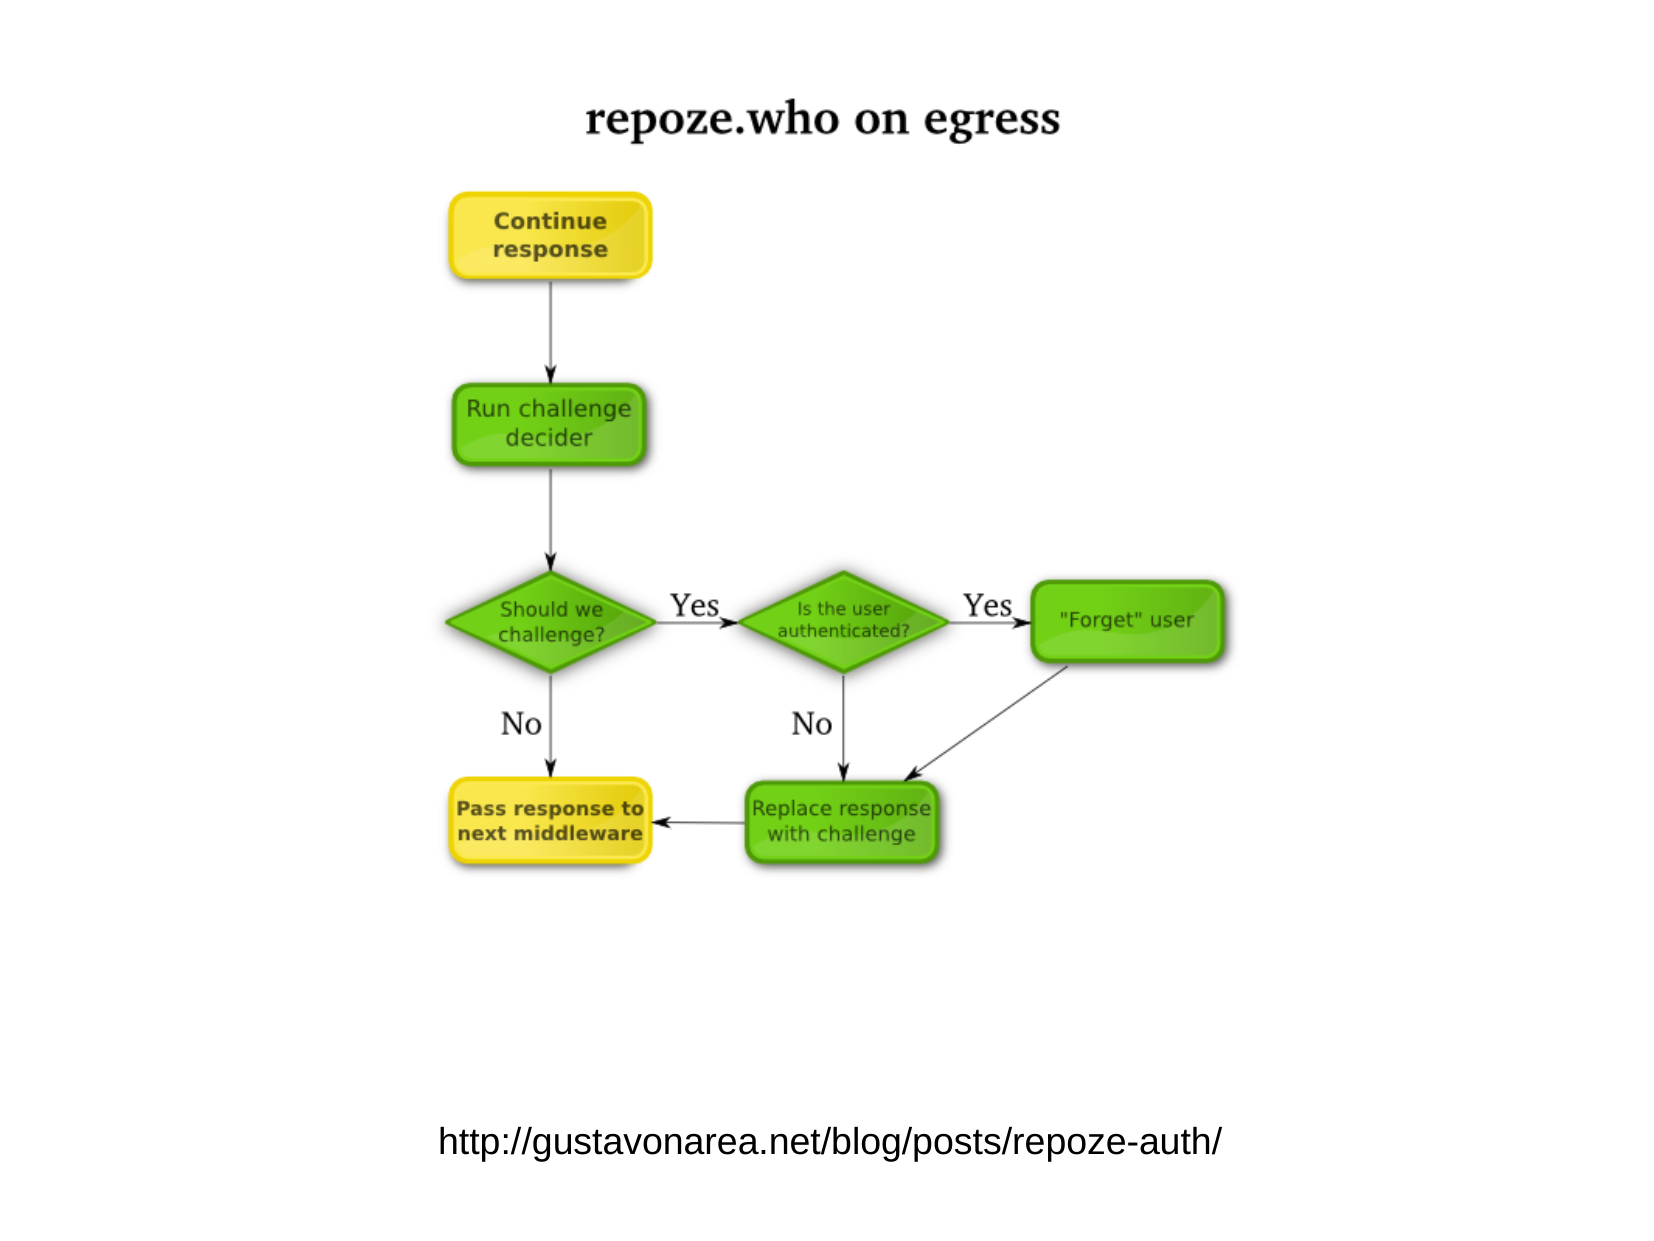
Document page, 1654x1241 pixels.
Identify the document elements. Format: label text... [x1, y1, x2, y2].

picture [397, 71, 1276, 1241]
text_box http://gustavonarea.net/blog/posts/repoze-auth/ [423, 1113, 1238, 1171]
